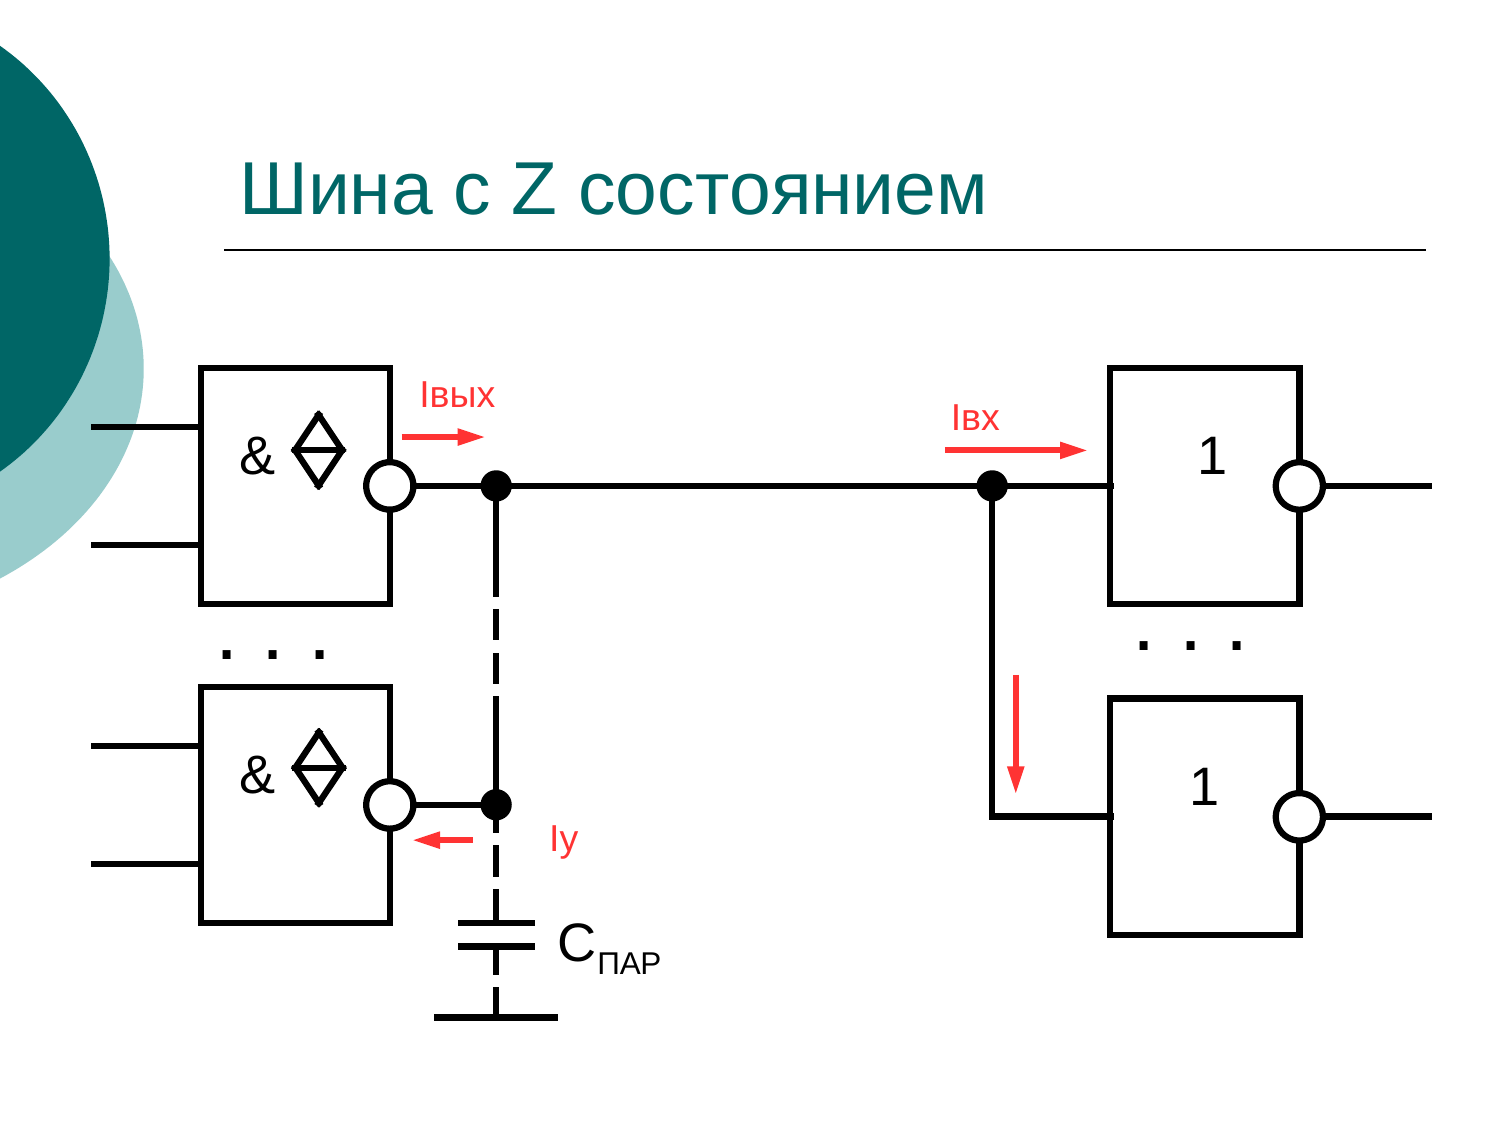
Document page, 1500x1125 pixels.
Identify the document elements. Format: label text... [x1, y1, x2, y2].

text_box Iвых [401, 359, 591, 438]
text_box [366, 781, 414, 829]
text_box [1275, 462, 1323, 510]
text_box [366, 462, 414, 510]
text_box CПАР [543, 899, 733, 989]
text_box 1 [1110, 698, 1300, 935]
text_box [1275, 793, 1323, 841]
text_box Iвх [933, 383, 1123, 461]
text_box & [200, 367, 390, 568]
text_box . . . [200, 568, 390, 684]
title Шина с Z состоянием [224, 49, 1425, 237]
text_box Iу [531, 803, 721, 881]
text_box 1 [1110, 367, 1300, 604]
text_box & [200, 686, 390, 923]
text_box . . . [1117, 559, 1264, 675]
